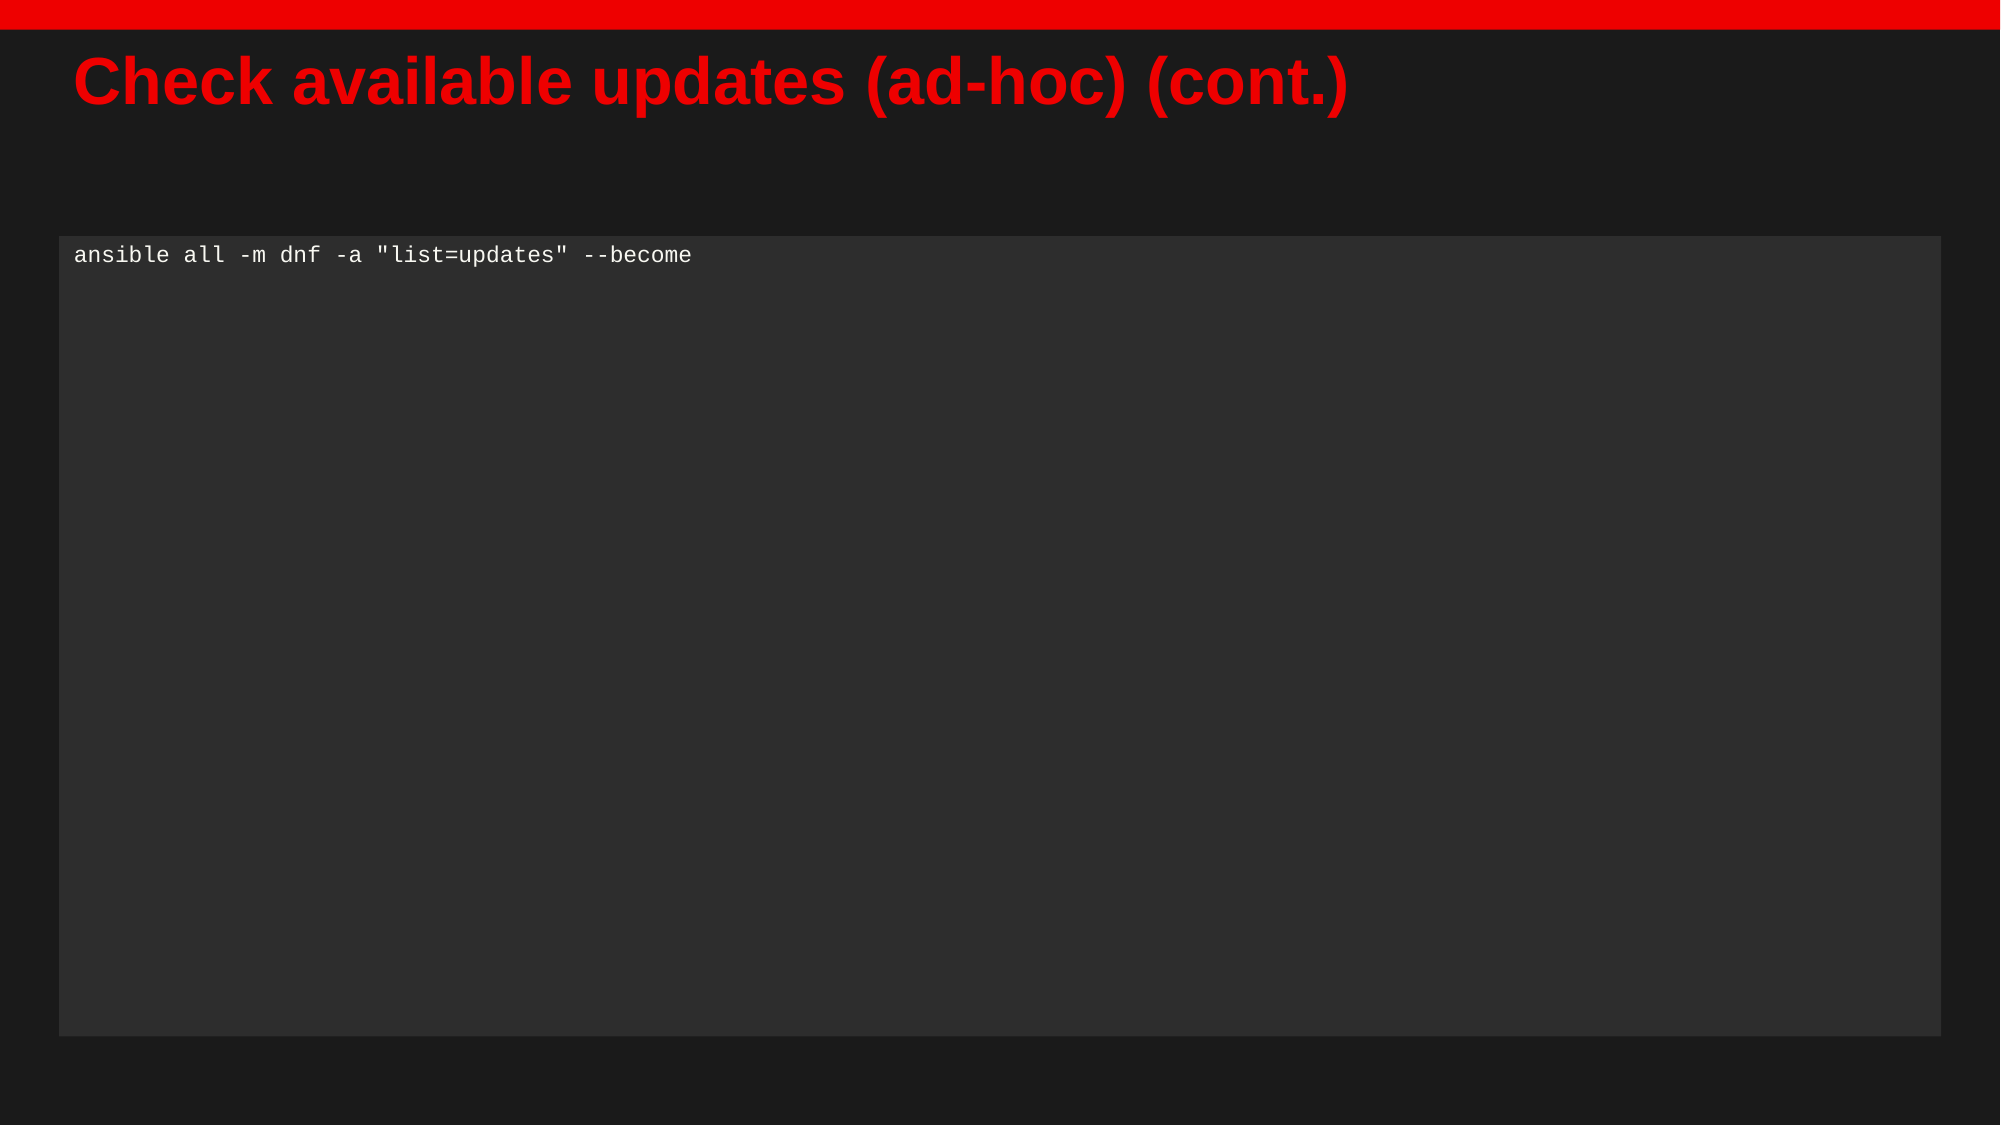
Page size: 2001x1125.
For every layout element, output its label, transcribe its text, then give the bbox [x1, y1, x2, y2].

text_box Check available updates (ad-hoc) (cont.) [59, 36, 1942, 208]
text_box ansible all -m dnf -a "list=updates" --become [59, 236, 1942, 1037]
text_box [0, 0, 2001, 30]
